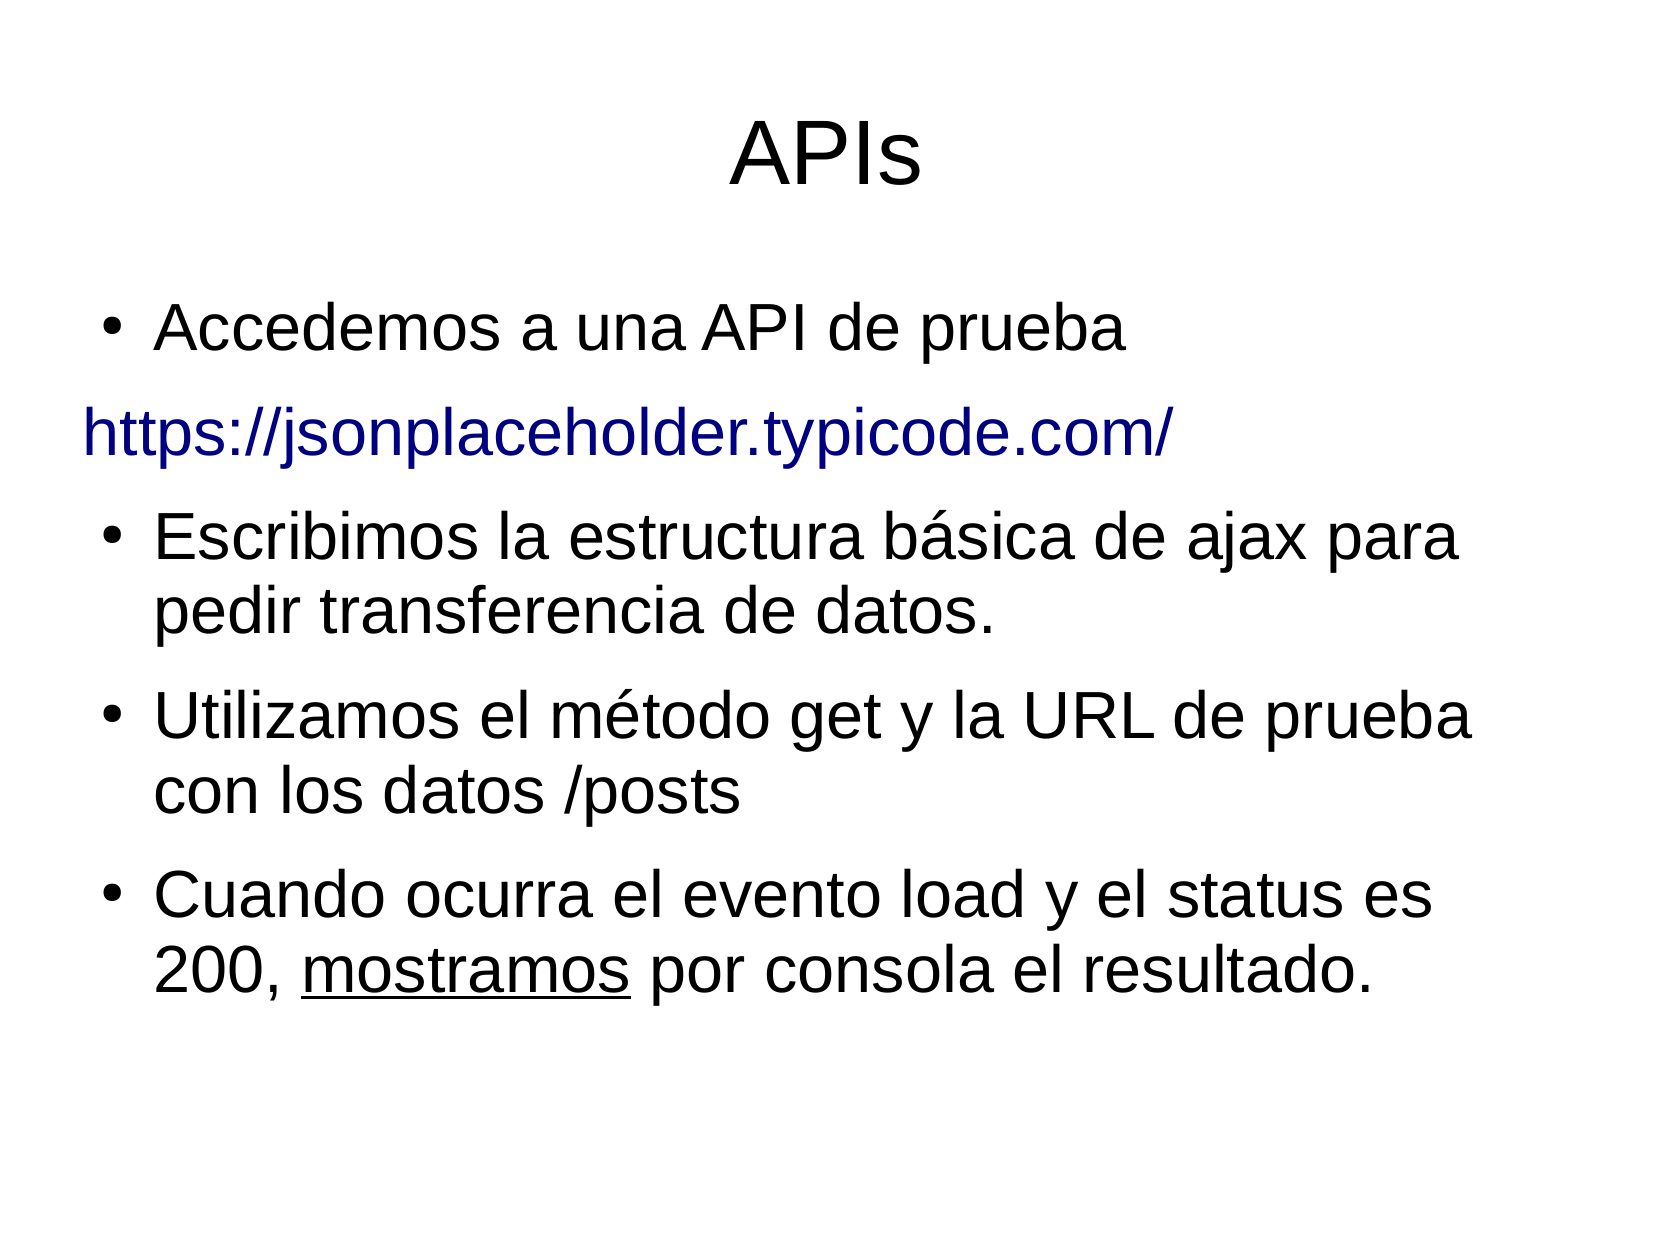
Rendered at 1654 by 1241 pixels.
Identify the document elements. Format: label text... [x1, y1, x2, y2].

title APIs [82, 49, 1571, 257]
list Accedemos a una API de prueba https://jsonplaceholder.typicode.com/ Escribimos la estructura básica de ajax para pedir transferencia de datos. Utilizamos el método get y la URL de prueba con los datos /posts Cuando ocurra el evento load y el status es 200, mostramos por consola el resultado. [82, 290, 1571, 1109]
